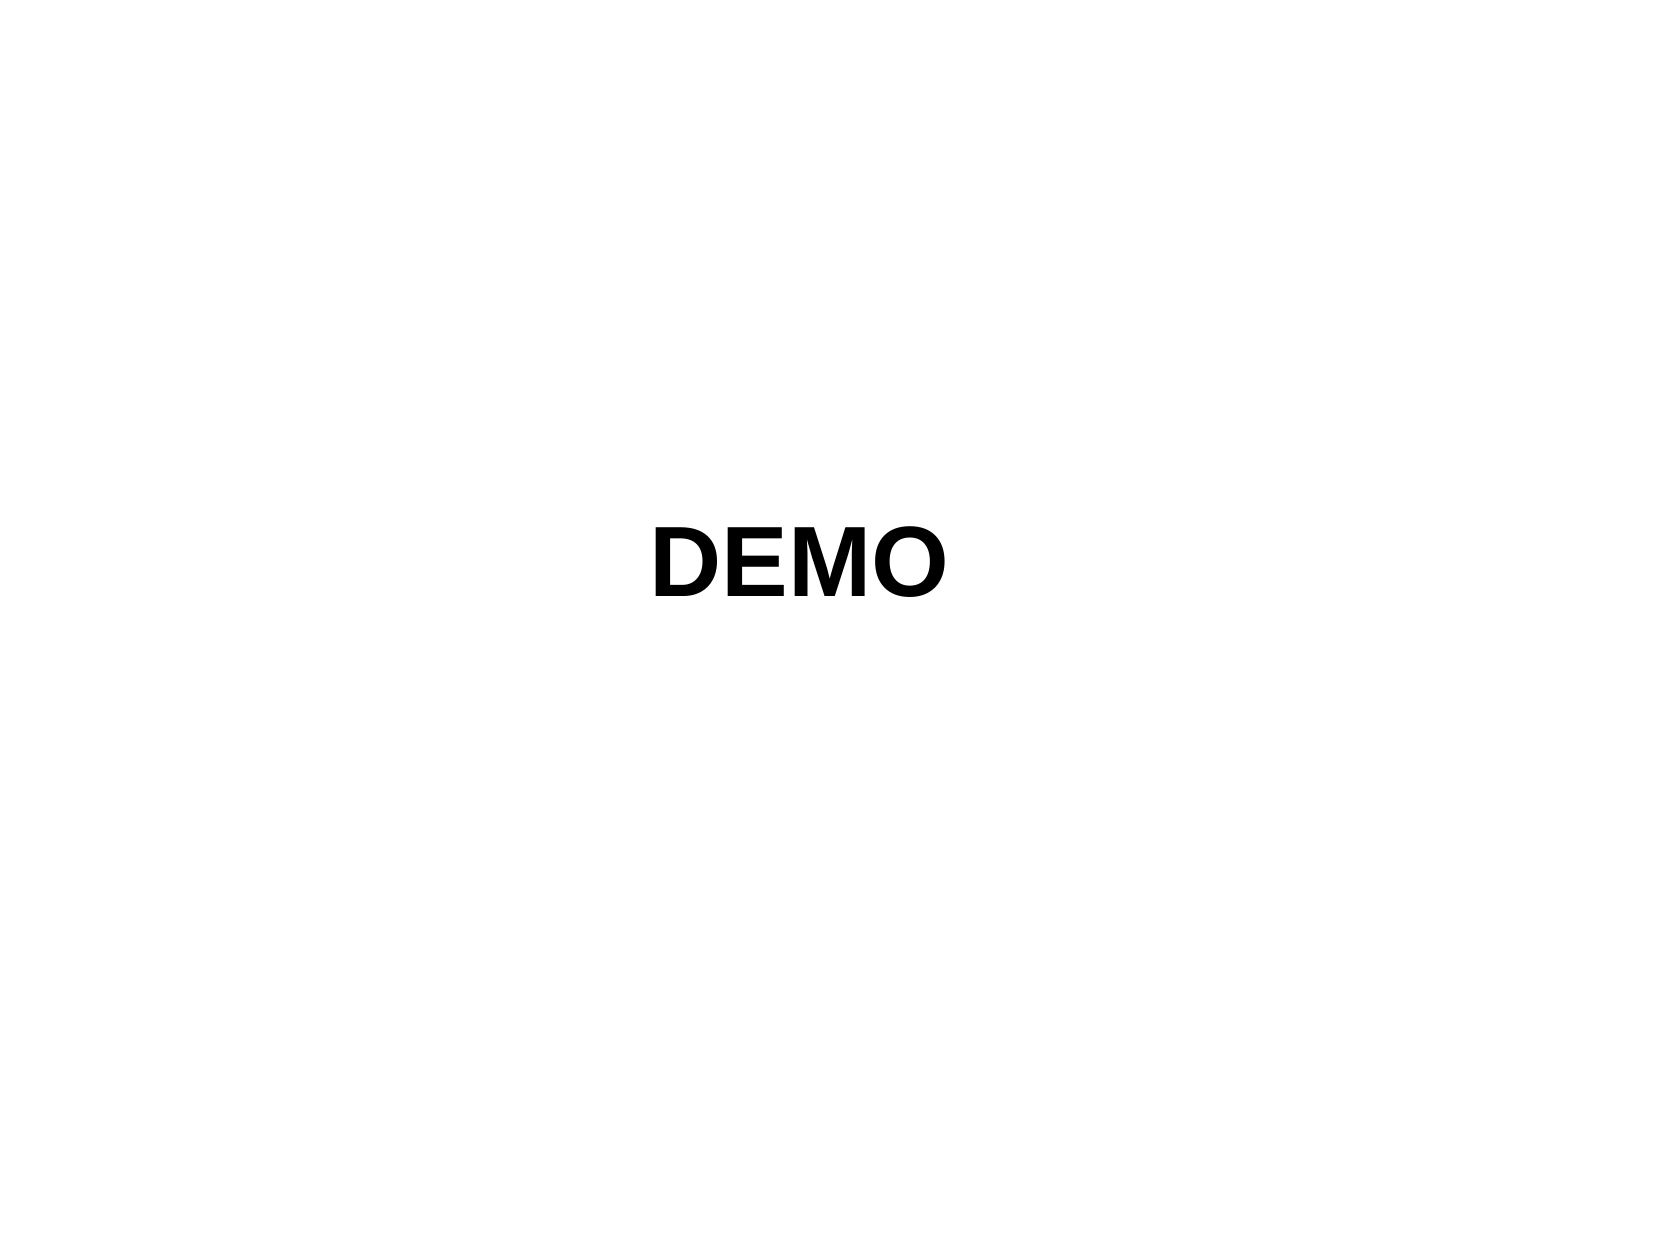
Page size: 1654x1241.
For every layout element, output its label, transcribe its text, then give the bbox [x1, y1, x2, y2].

list DEMO [82, 75, 1571, 1010]
